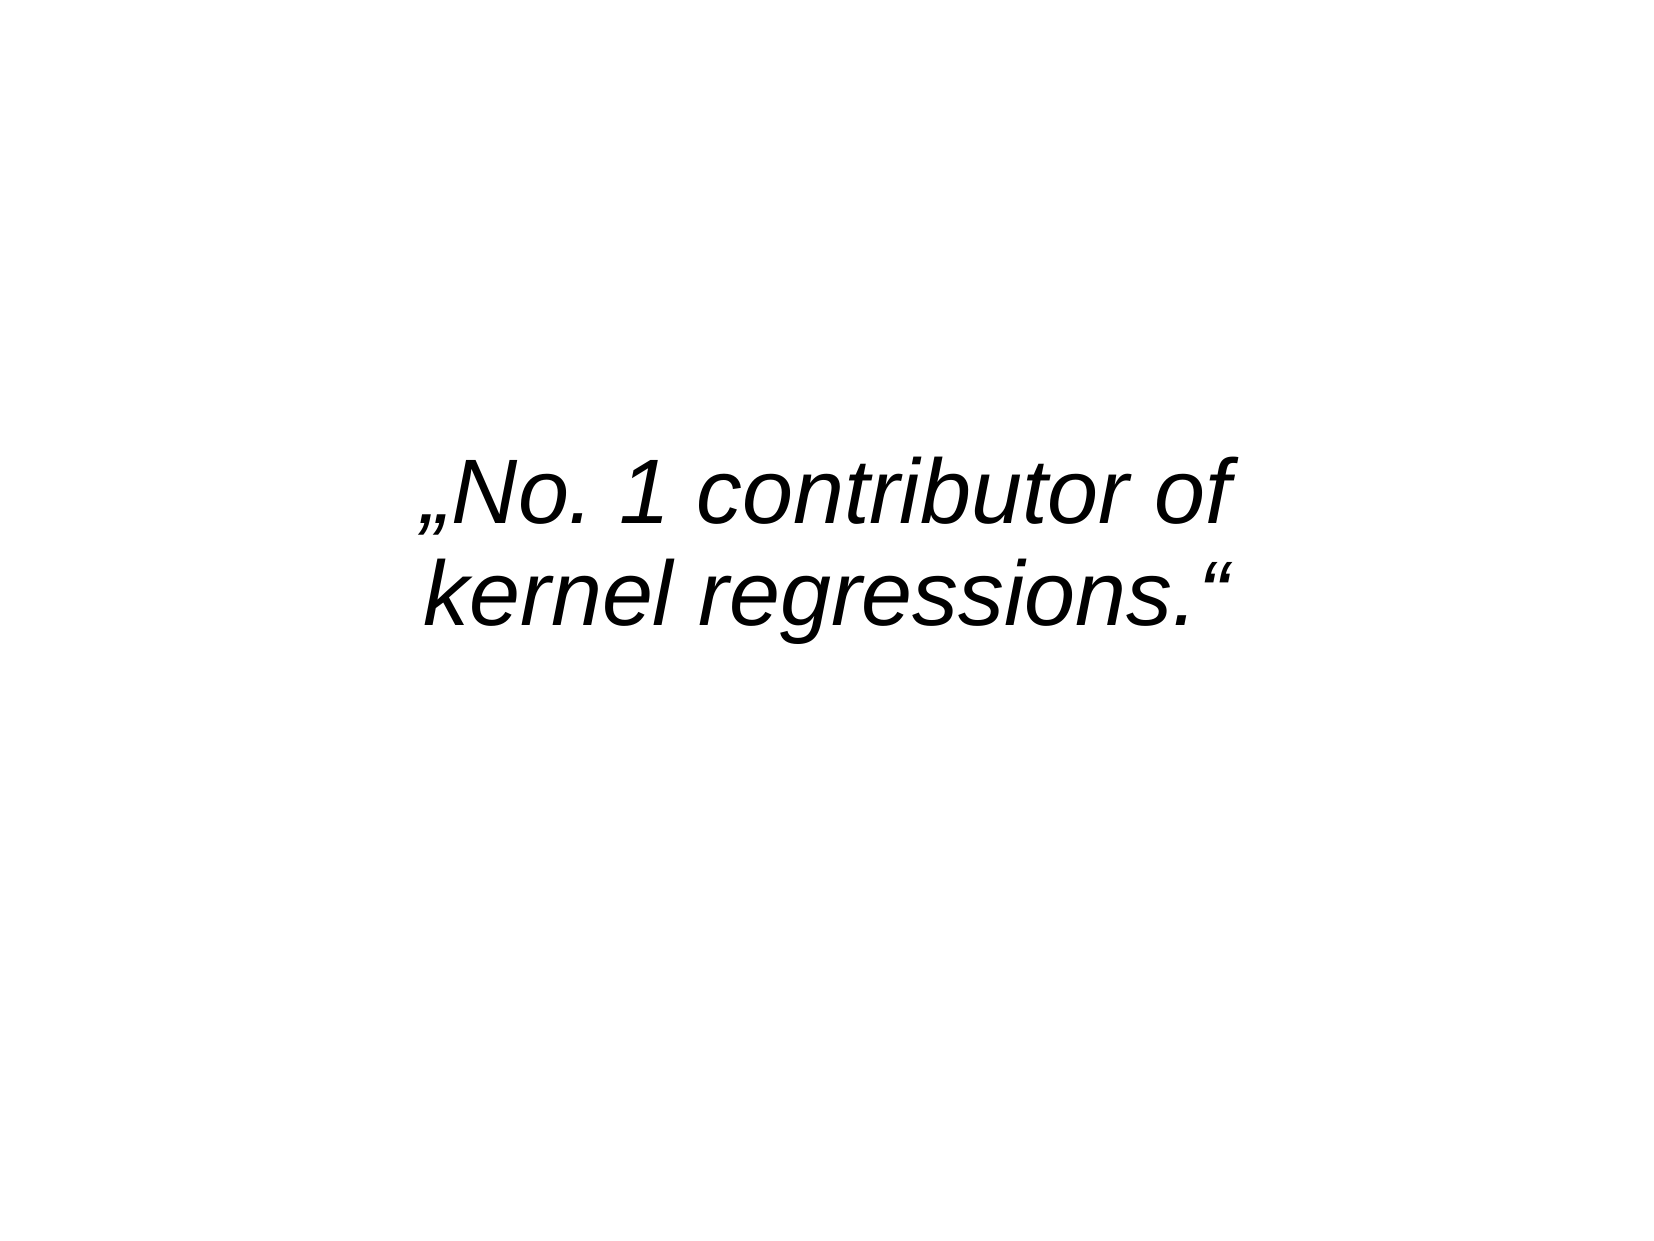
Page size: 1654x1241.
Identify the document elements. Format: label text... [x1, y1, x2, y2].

title „No. 1 contributor of kernel regressions.“ [82, 439, 1571, 519]
list [82, 519, 1571, 815]
